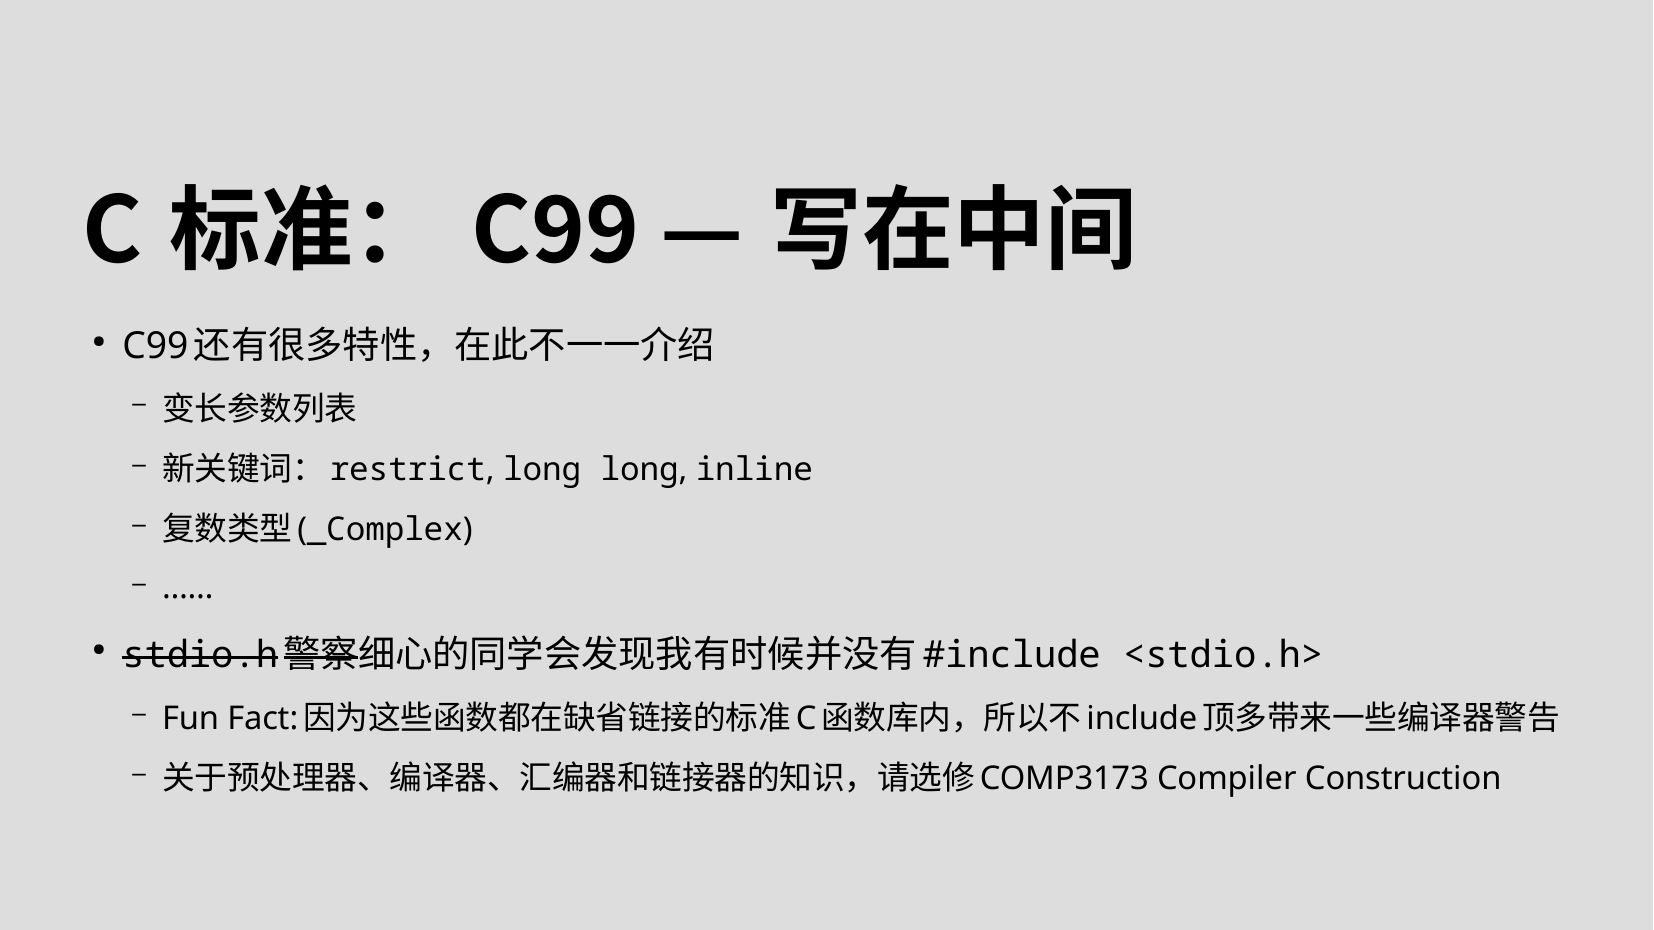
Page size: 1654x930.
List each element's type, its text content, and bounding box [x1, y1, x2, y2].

list C99还有很多特性，在此不一一介绍 变长参数列表 新关键词：restrict, long long, inline 复数类型(_Complex) …… stdio.h警察细心的同学会发现我有时候并没有#include <stdio.h> Fun Fact:因为这些函数都在缺省链接的标准C函数库内，所以不include顶多带来一些编译器警告 关于预处理器、编译器、汇编器和链接器的知识，请选修COMP3173 Compiler Construction [82, 315, 1571, 855]
title C标准：C99 —写在中间 [82, 144, 1571, 301]
